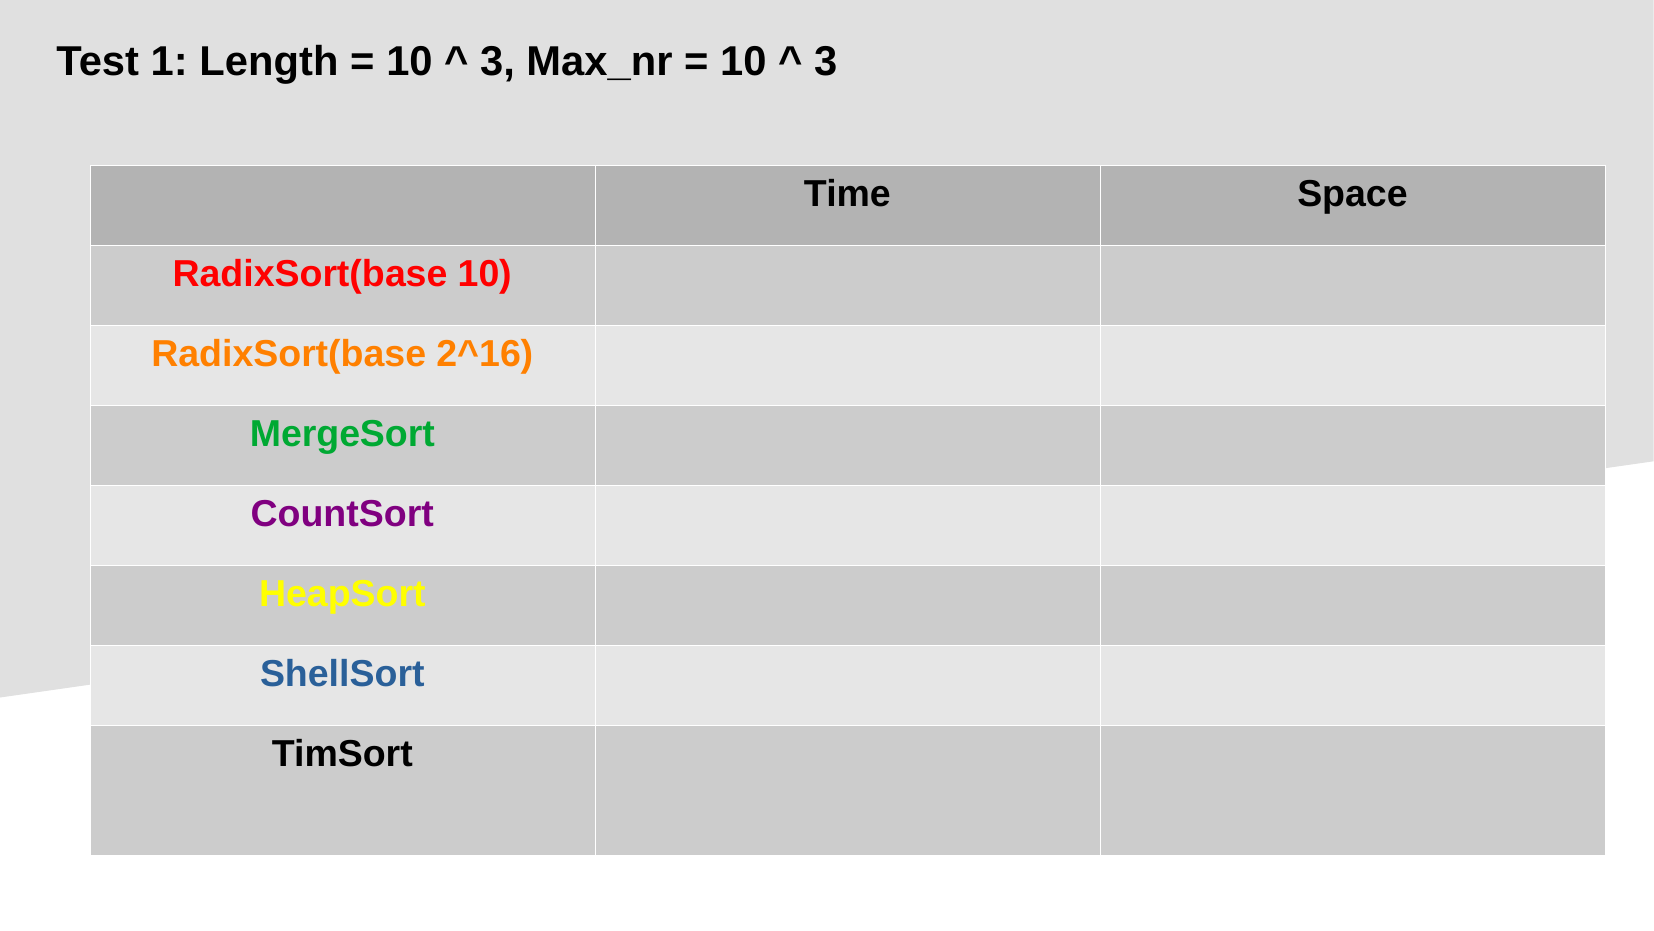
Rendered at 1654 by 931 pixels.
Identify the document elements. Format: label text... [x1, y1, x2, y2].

table_cell RadixSort(base 10) [91, 246, 595, 325]
table_cell HeapSort [91, 566, 595, 645]
table_cell ShellSort [91, 646, 595, 725]
table_cell RadixSort(base 2^16) [91, 326, 595, 405]
table_header Space [1101, 166, 1605, 245]
text_box Test 1: Length = 10 ^ 3, Max_nr = 10 ^ 3 [41, 30, 1636, 899]
table_cell [596, 406, 1100, 485]
table_cell [1101, 326, 1605, 405]
table_cell TimSort [91, 726, 595, 855]
table_cell [1101, 486, 1605, 565]
table_cell [596, 246, 1100, 325]
table_cell [1101, 646, 1605, 725]
table_cell [596, 646, 1100, 725]
table_header [91, 166, 595, 245]
table_cell [596, 486, 1100, 565]
table_cell [1101, 726, 1605, 855]
table_cell CountSort [91, 486, 595, 565]
table_header Time [596, 166, 1100, 245]
table_cell [1101, 406, 1605, 485]
table_cell [1101, 566, 1605, 645]
table_cell [596, 326, 1100, 405]
table_cell MergeSort [91, 406, 595, 485]
table_cell [596, 566, 1100, 645]
table_cell [596, 726, 1100, 855]
table_cell [1101, 246, 1605, 325]
